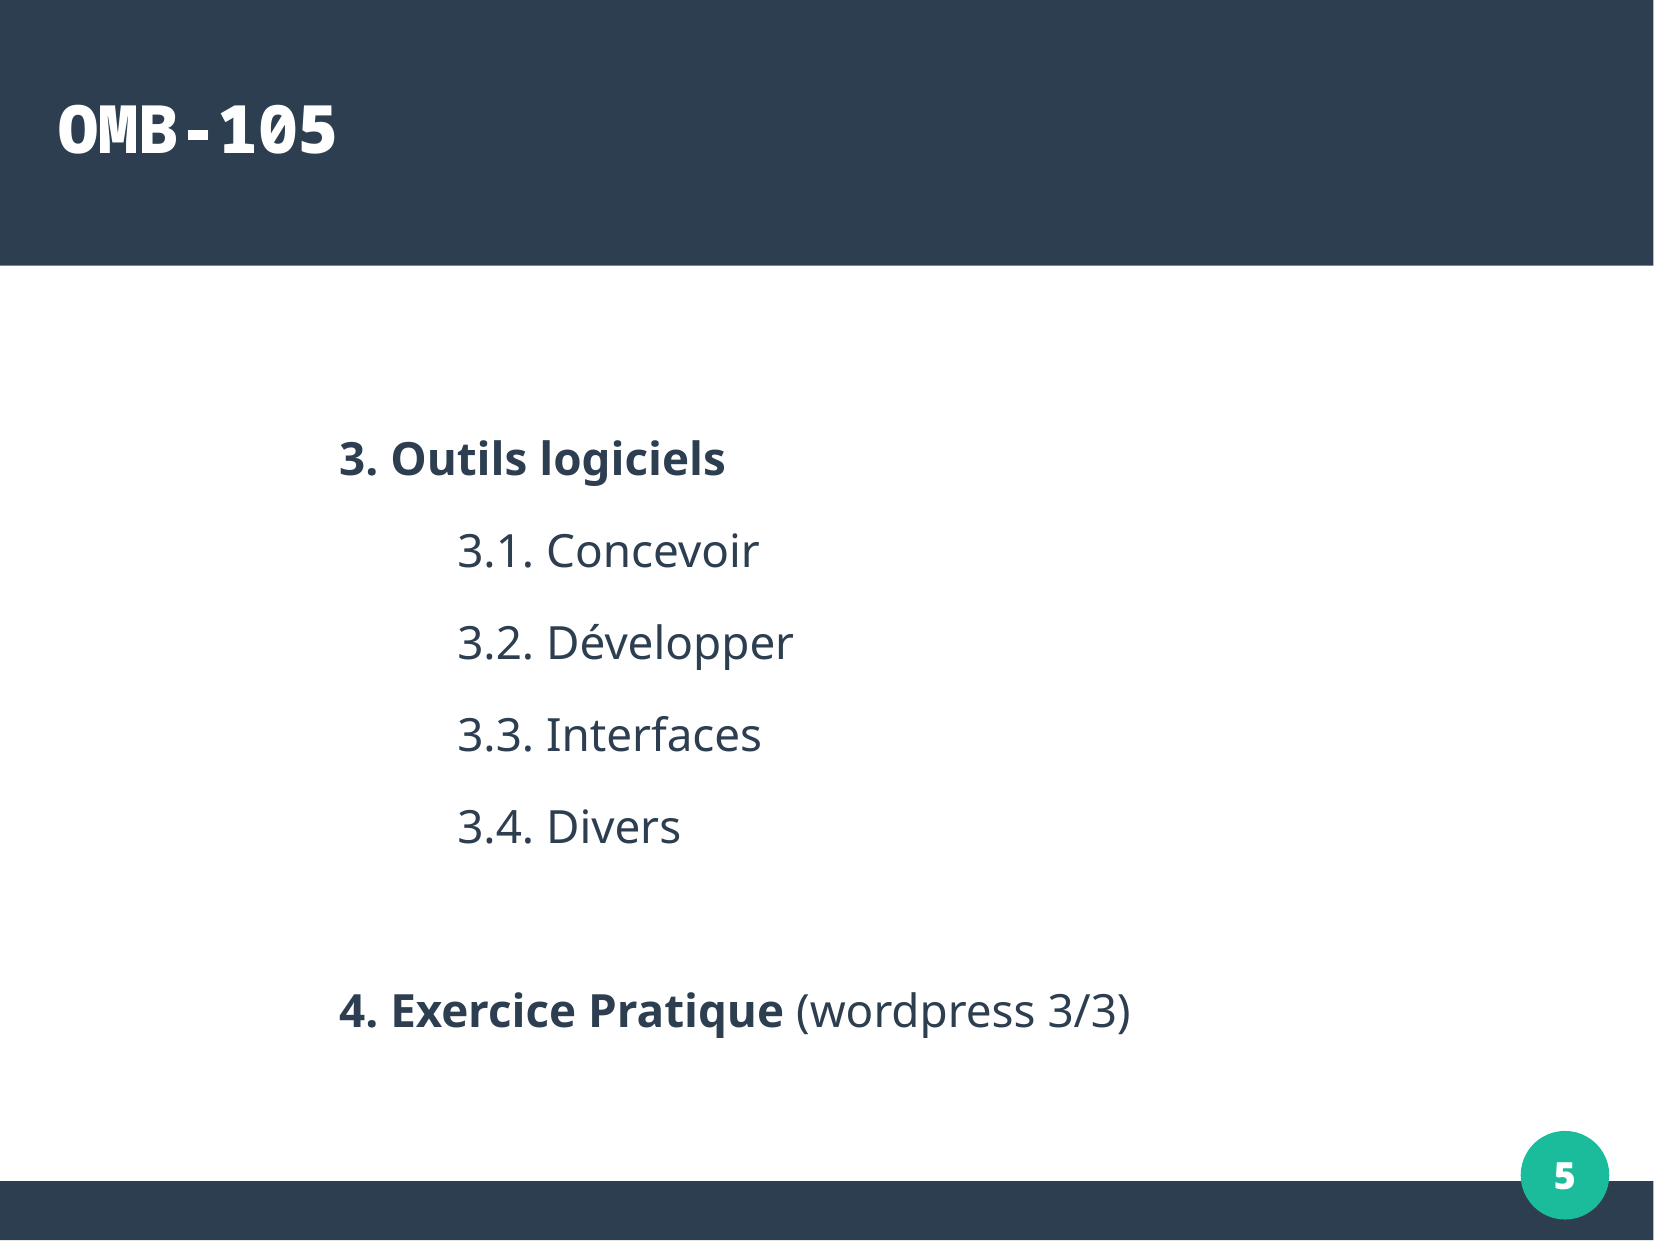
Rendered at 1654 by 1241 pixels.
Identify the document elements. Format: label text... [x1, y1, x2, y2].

list 3. Outils logiciels 3.1. Concevoir 3.2. Développer 3.3. Interfaces 3.4. Divers 4. Exercice Pratique (wordpress 3/3) [339, 275, 1648, 1191]
title OMB-105 [59, 49, 1595, 207]
